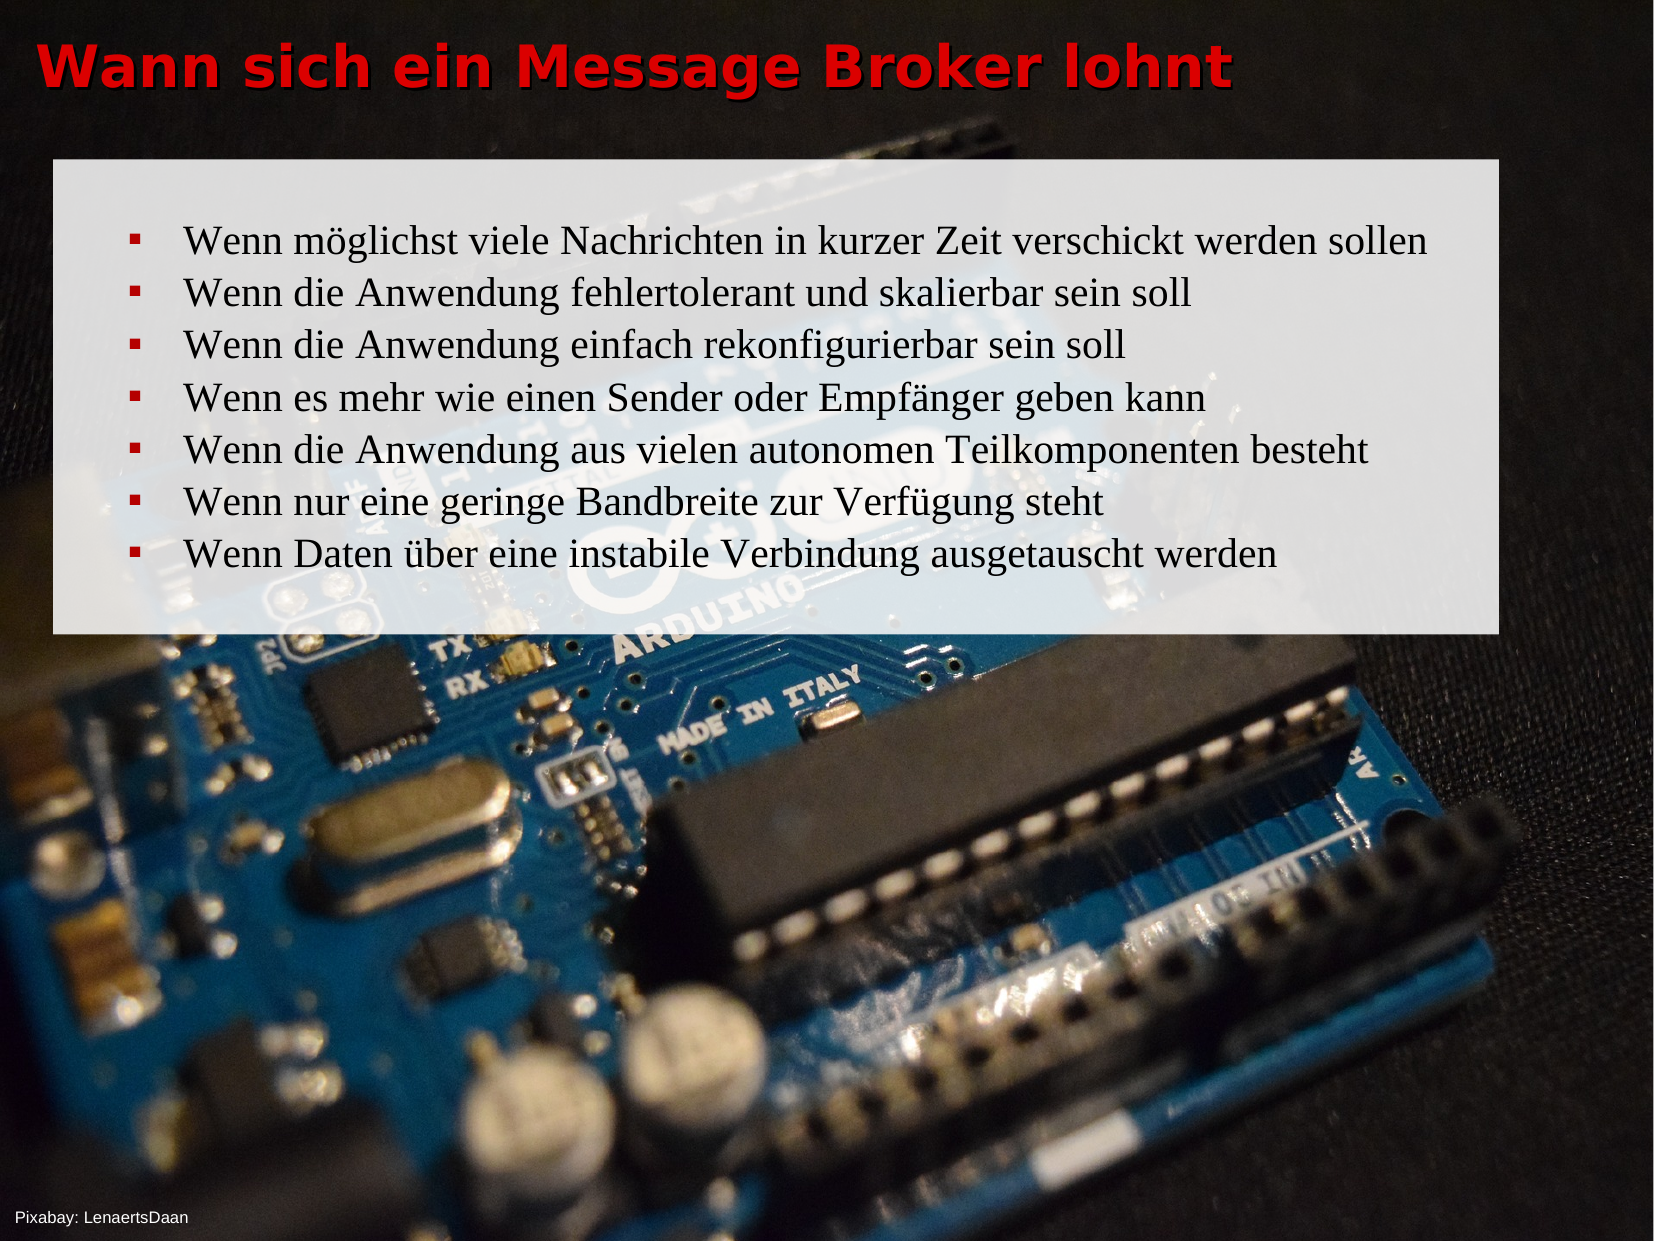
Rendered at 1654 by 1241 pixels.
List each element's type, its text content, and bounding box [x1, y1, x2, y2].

text_box [53, 159, 1499, 635]
picture [0, 0, 1654, 1241]
text_box Pixabay: LenaertsDaan [0, 1201, 204, 1235]
title Wann sich ein Message Broker lohnt [35, 0, 1601, 142]
list Wenn möglichst viele Nachrichten in kurzer Zeit verschickt werden sollen Wenn die Anwendung fehlertolerant und skalierbar sein soll Wenn die Anwendung einfach rekonfigurierbar sein soll Wenn es mehr wie einen Sender oder Empfänger geben kann Wenn die Anwendung aus vielen autonomen Teilkomponenten besteht Wenn nur eine geringe Bandbreite zur Verfügung steht Wenn Daten über eine instabile Verbindung ausgetauscht werden [106, 217, 1446, 577]
